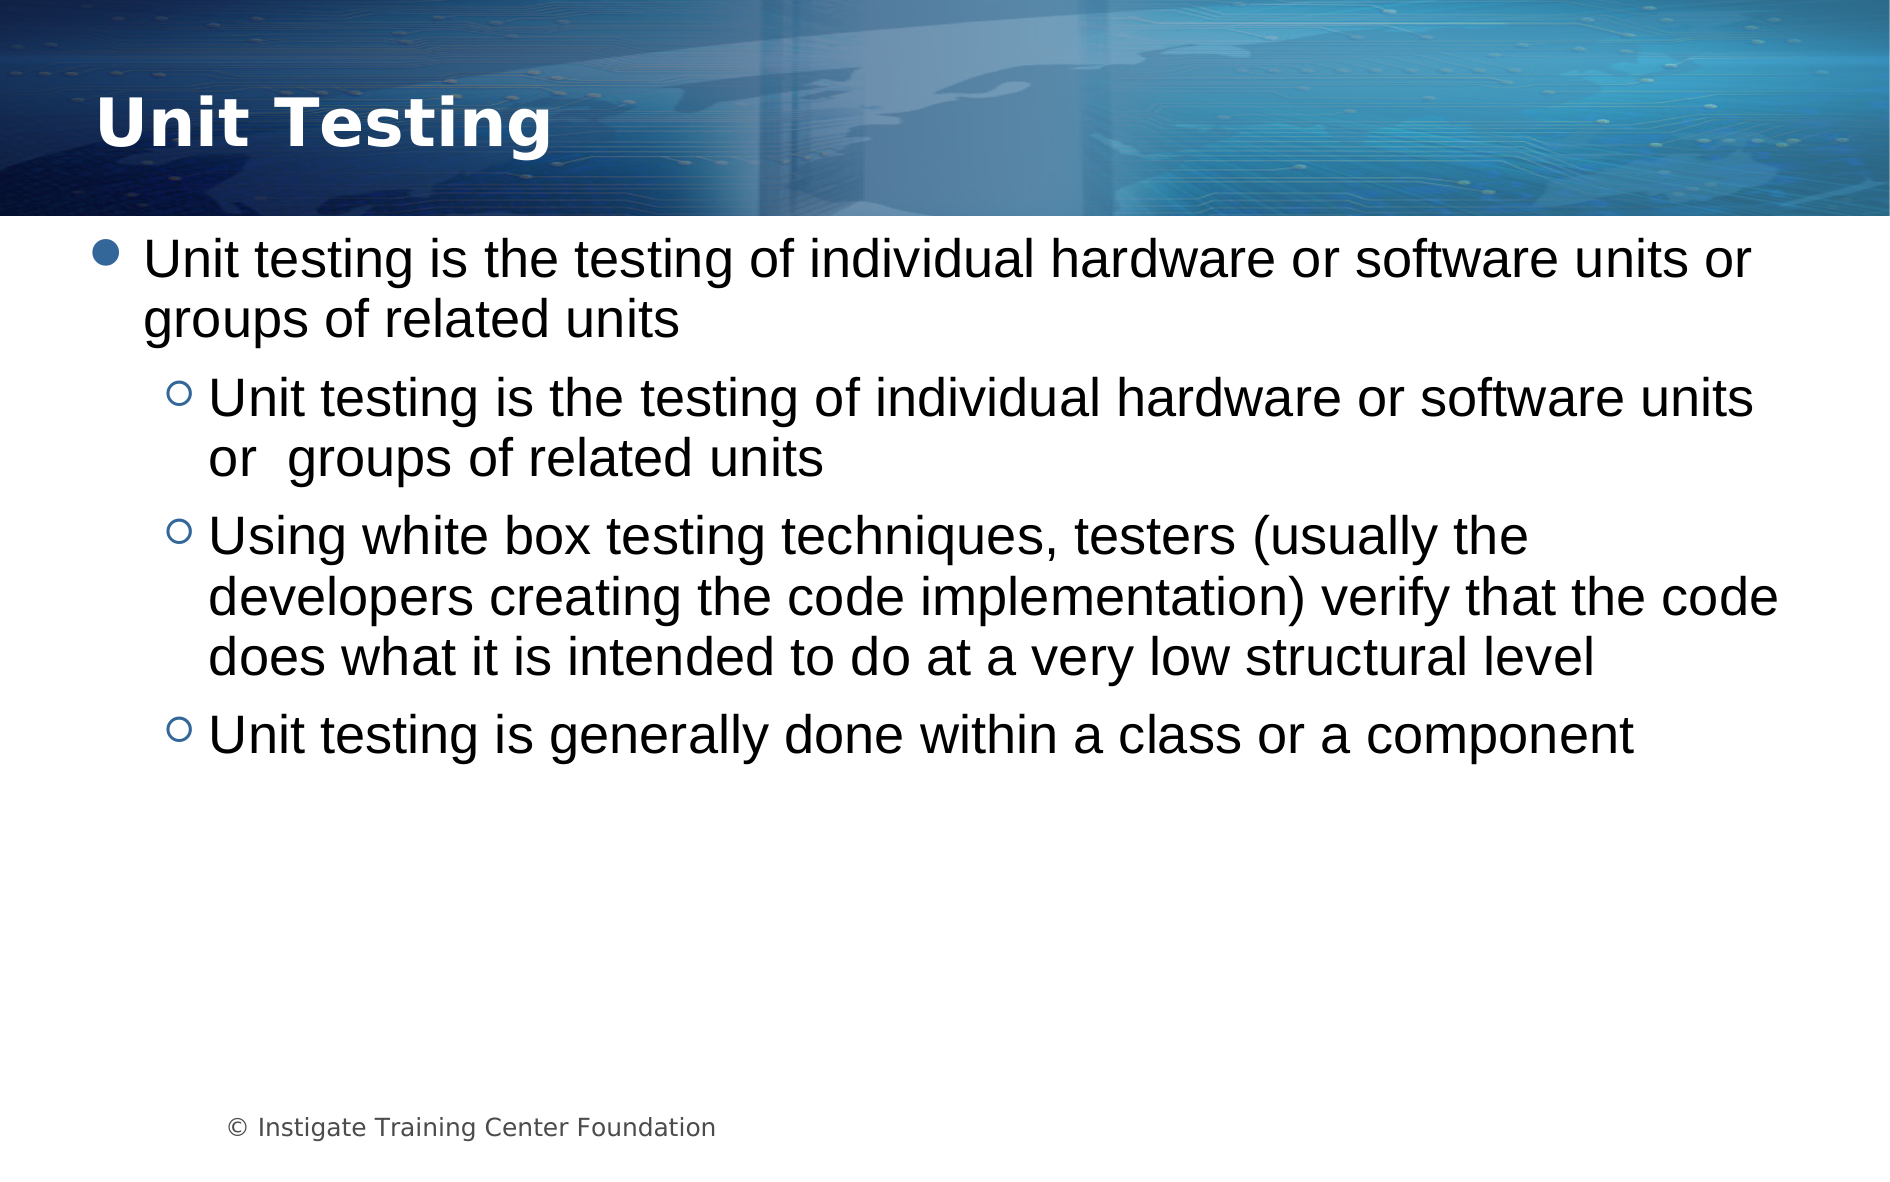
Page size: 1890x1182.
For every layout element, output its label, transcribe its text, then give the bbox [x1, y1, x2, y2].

picture [0, 0, 1890, 216]
list Unit testing is the testing of individual hardware or software units or groups of related units Unit testing is the testing of individual hardware or software units or groups of related units Using white box testing techniques, testers (usually the developers creating the code implementation) verify that the code does what it is intended to do at a very low structural level Unit testing is generally done within a class or a component [88, 228, 1788, 914]
title Unit Testing [94, 47, 1793, 217]
